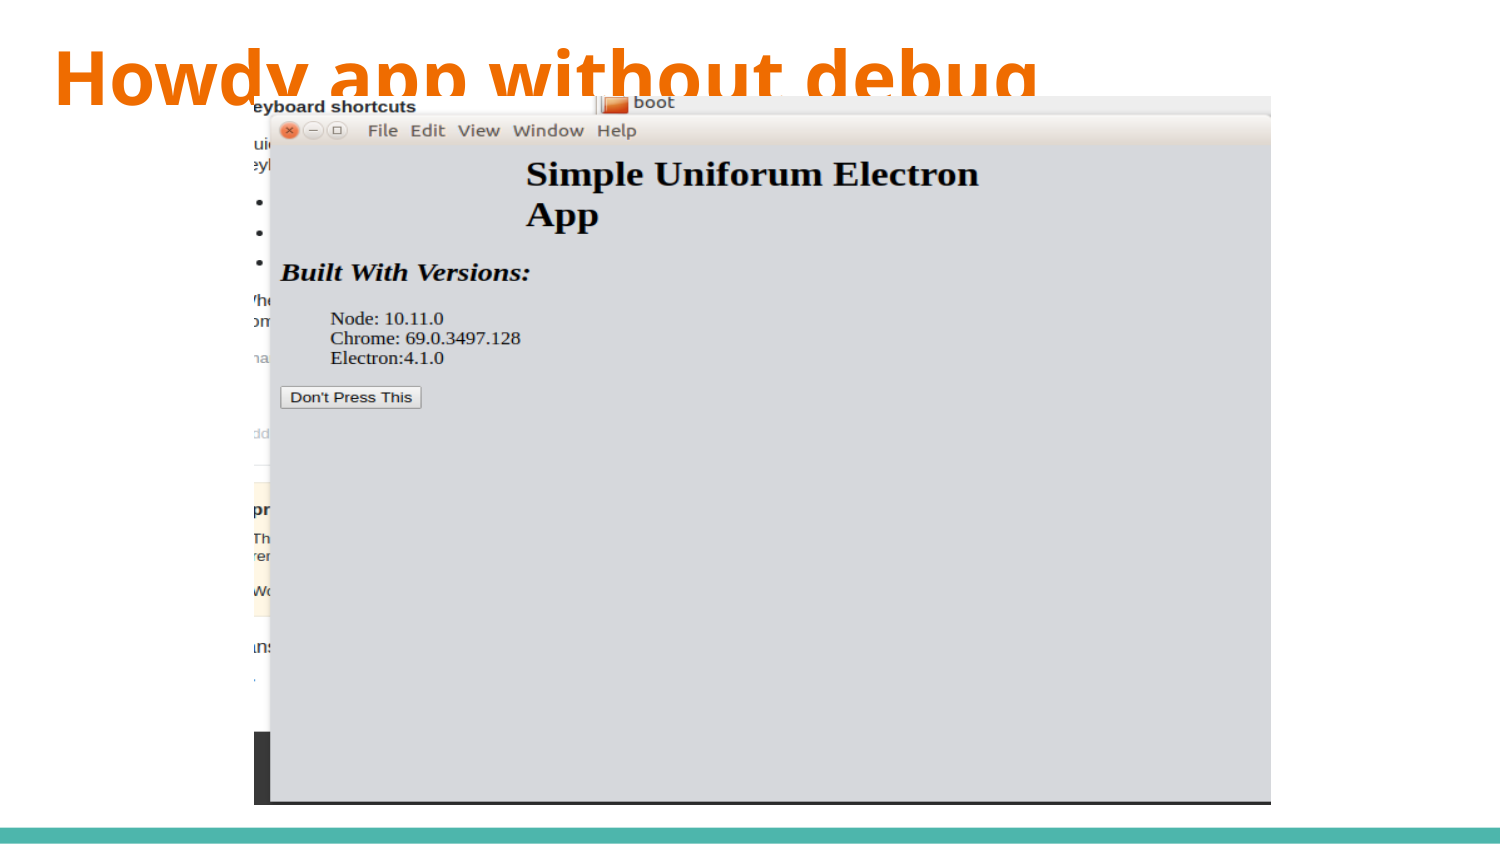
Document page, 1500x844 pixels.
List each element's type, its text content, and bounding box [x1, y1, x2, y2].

title Howdy app without debug [37, 15, 1435, 132]
picture [254, 96, 1271, 805]
